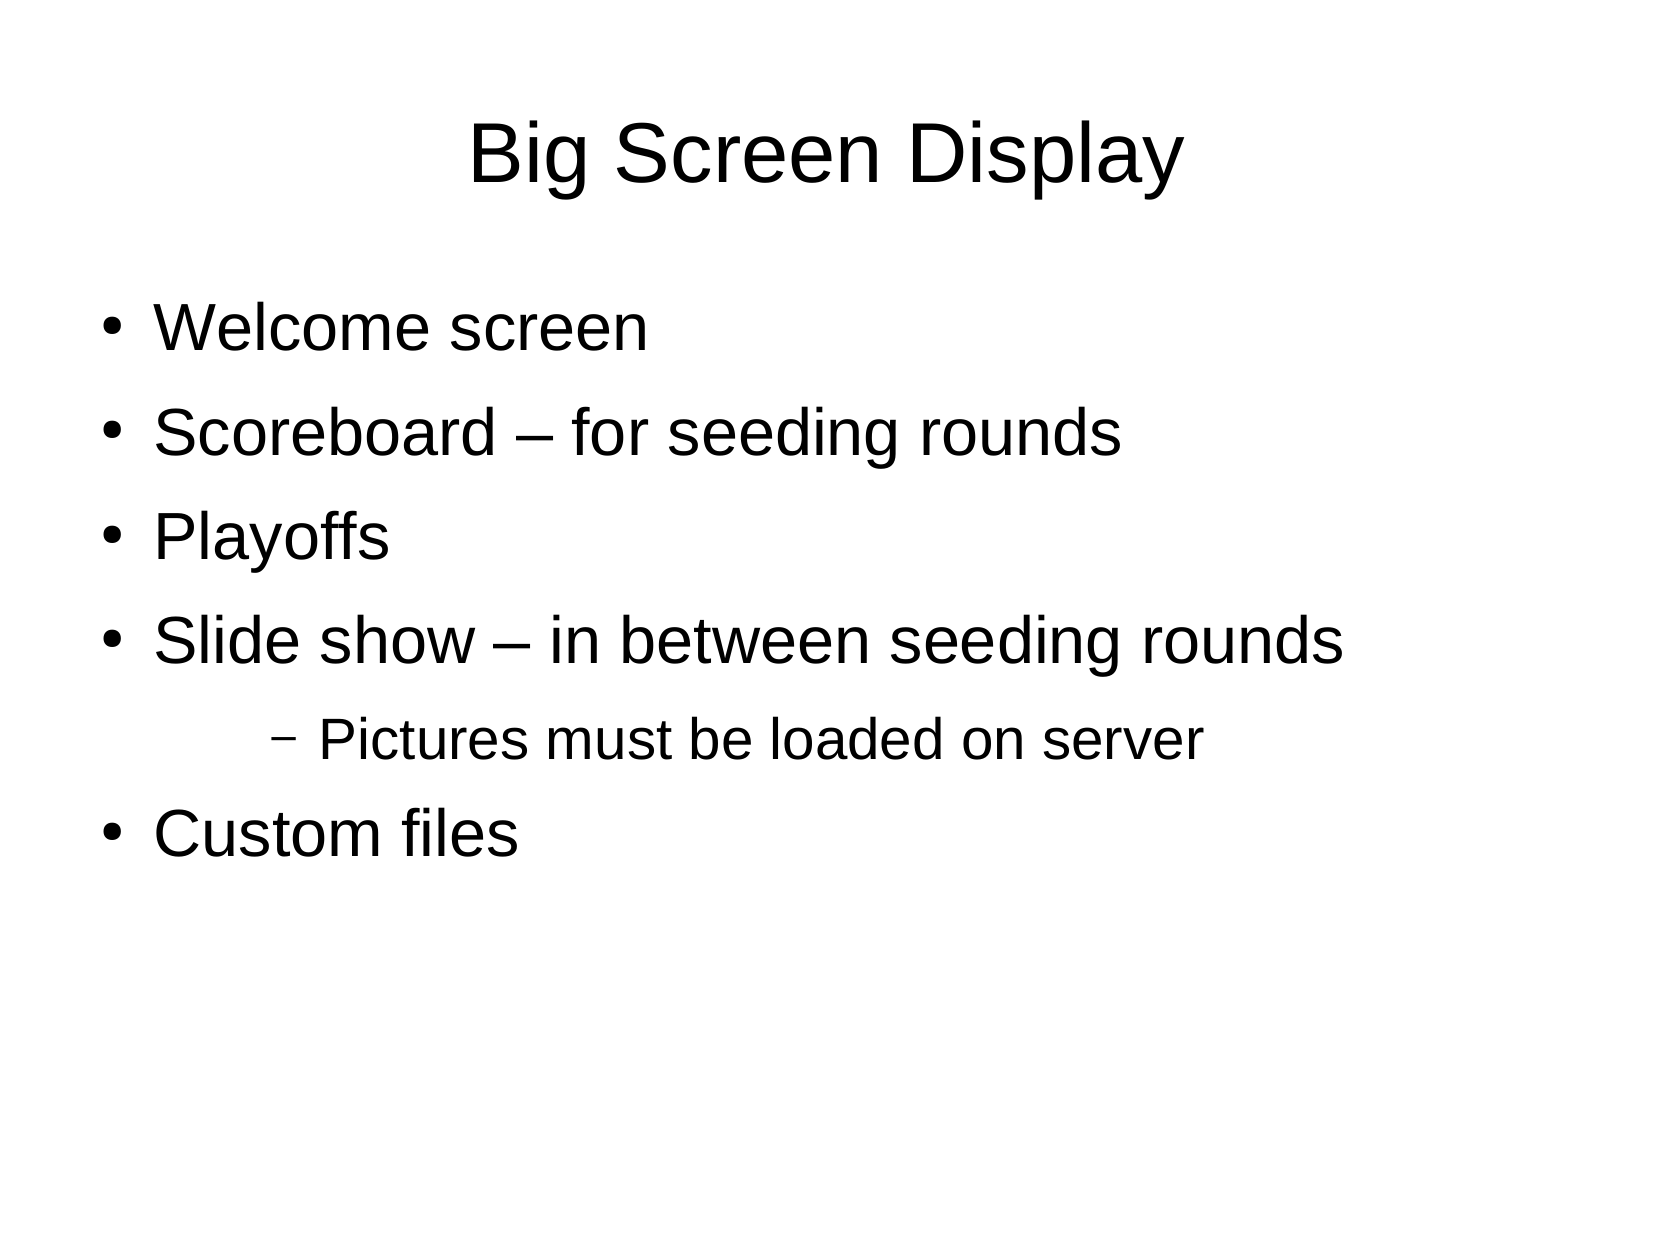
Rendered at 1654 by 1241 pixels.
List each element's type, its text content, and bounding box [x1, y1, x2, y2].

list Welcome screen Scoreboard – for seeding rounds Playoffs Slide show – in between seeding rounds Pictures must be loaded on server Custom files [82, 290, 1571, 1109]
title Big Screen Display [82, 49, 1571, 257]
